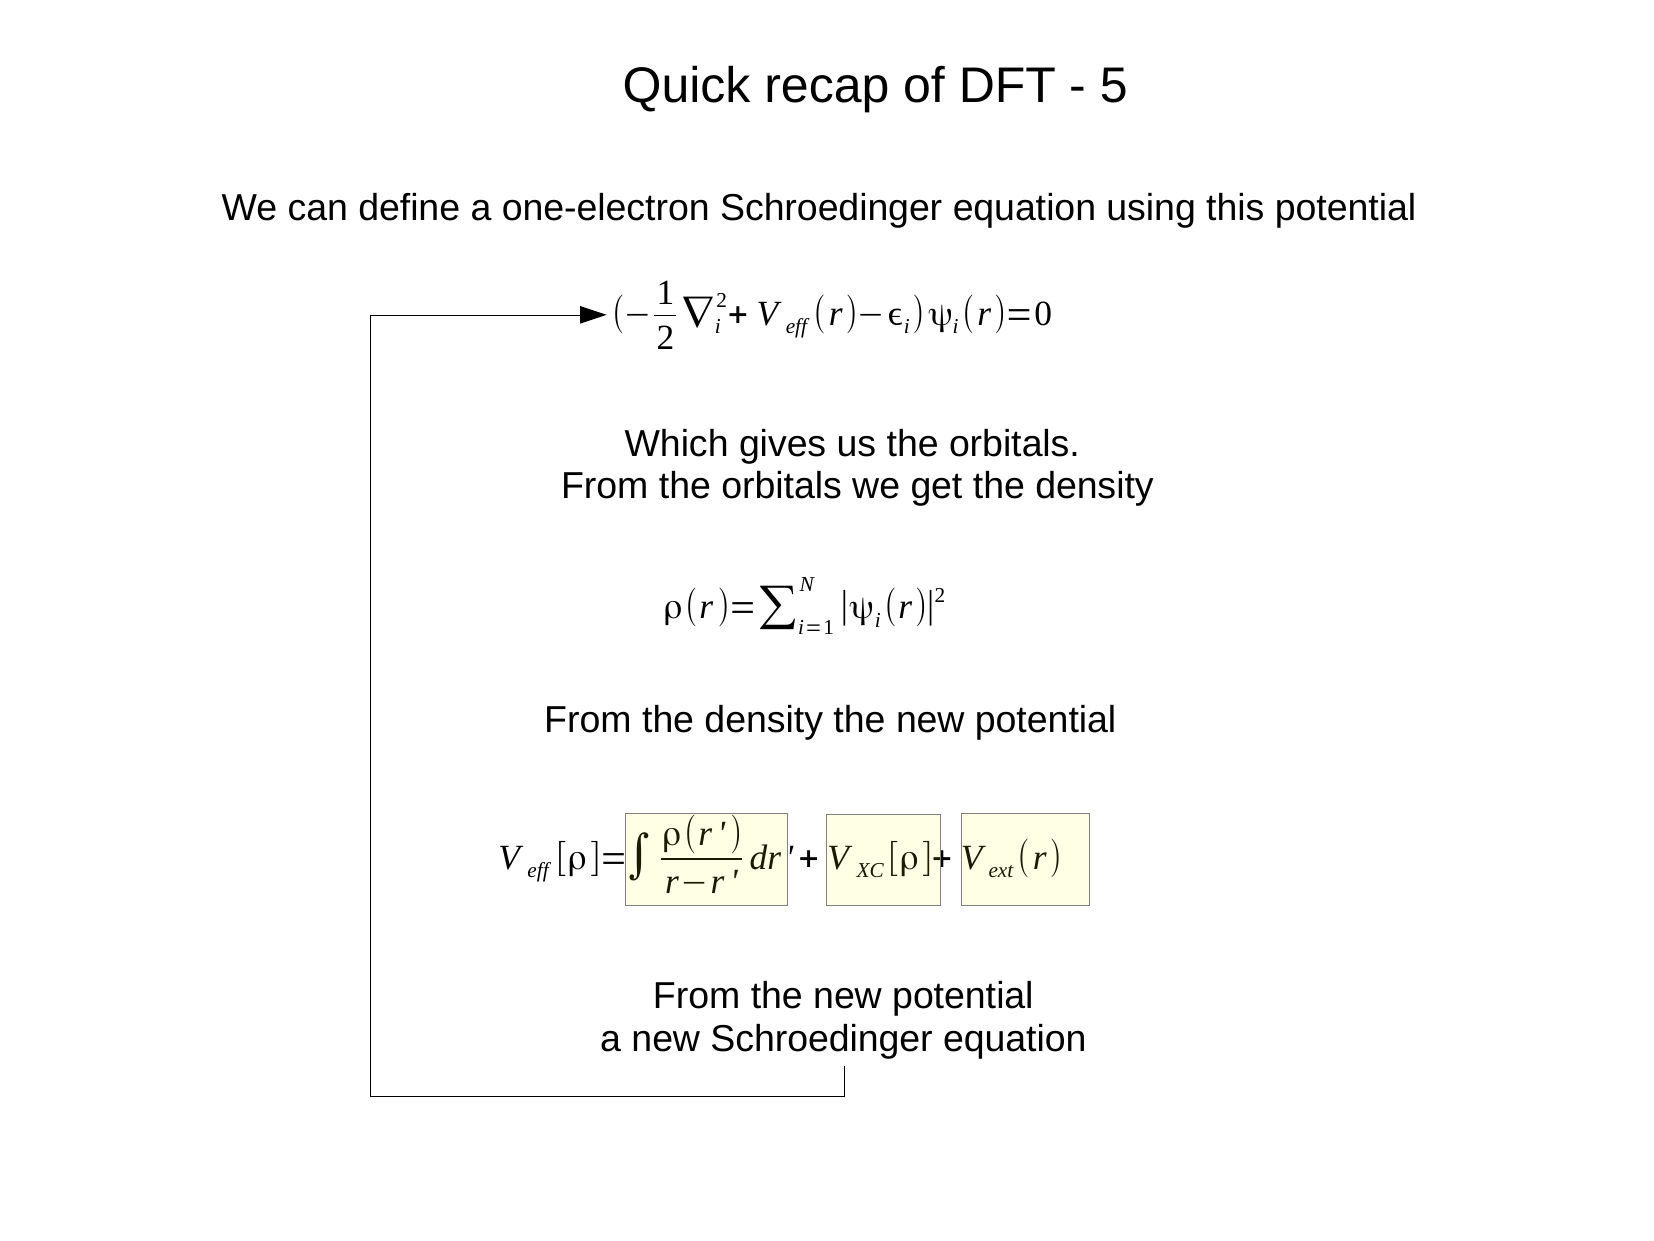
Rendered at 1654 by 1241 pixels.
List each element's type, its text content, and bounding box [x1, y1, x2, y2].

text_box Quick recap of DFT - 5 [607, 49, 1230, 121]
chart [657, 571, 952, 639]
text_box We can define a one-electron Schroedinger equation using this potential [206, 178, 1435, 236]
text_box [961, 813, 1090, 906]
text_box [625, 813, 788, 906]
text_box From the new potential a new Schroedinger equation [585, 967, 1103, 1067]
text_box Which gives us the orbitals. From the orbitals we get the density [546, 415, 1170, 514]
chart [788, 813, 961, 902]
text_box [826, 814, 941, 906]
text_box From the density the new potential [529, 691, 1133, 749]
chart [492, 813, 625, 902]
chart [606, 272, 1059, 357]
